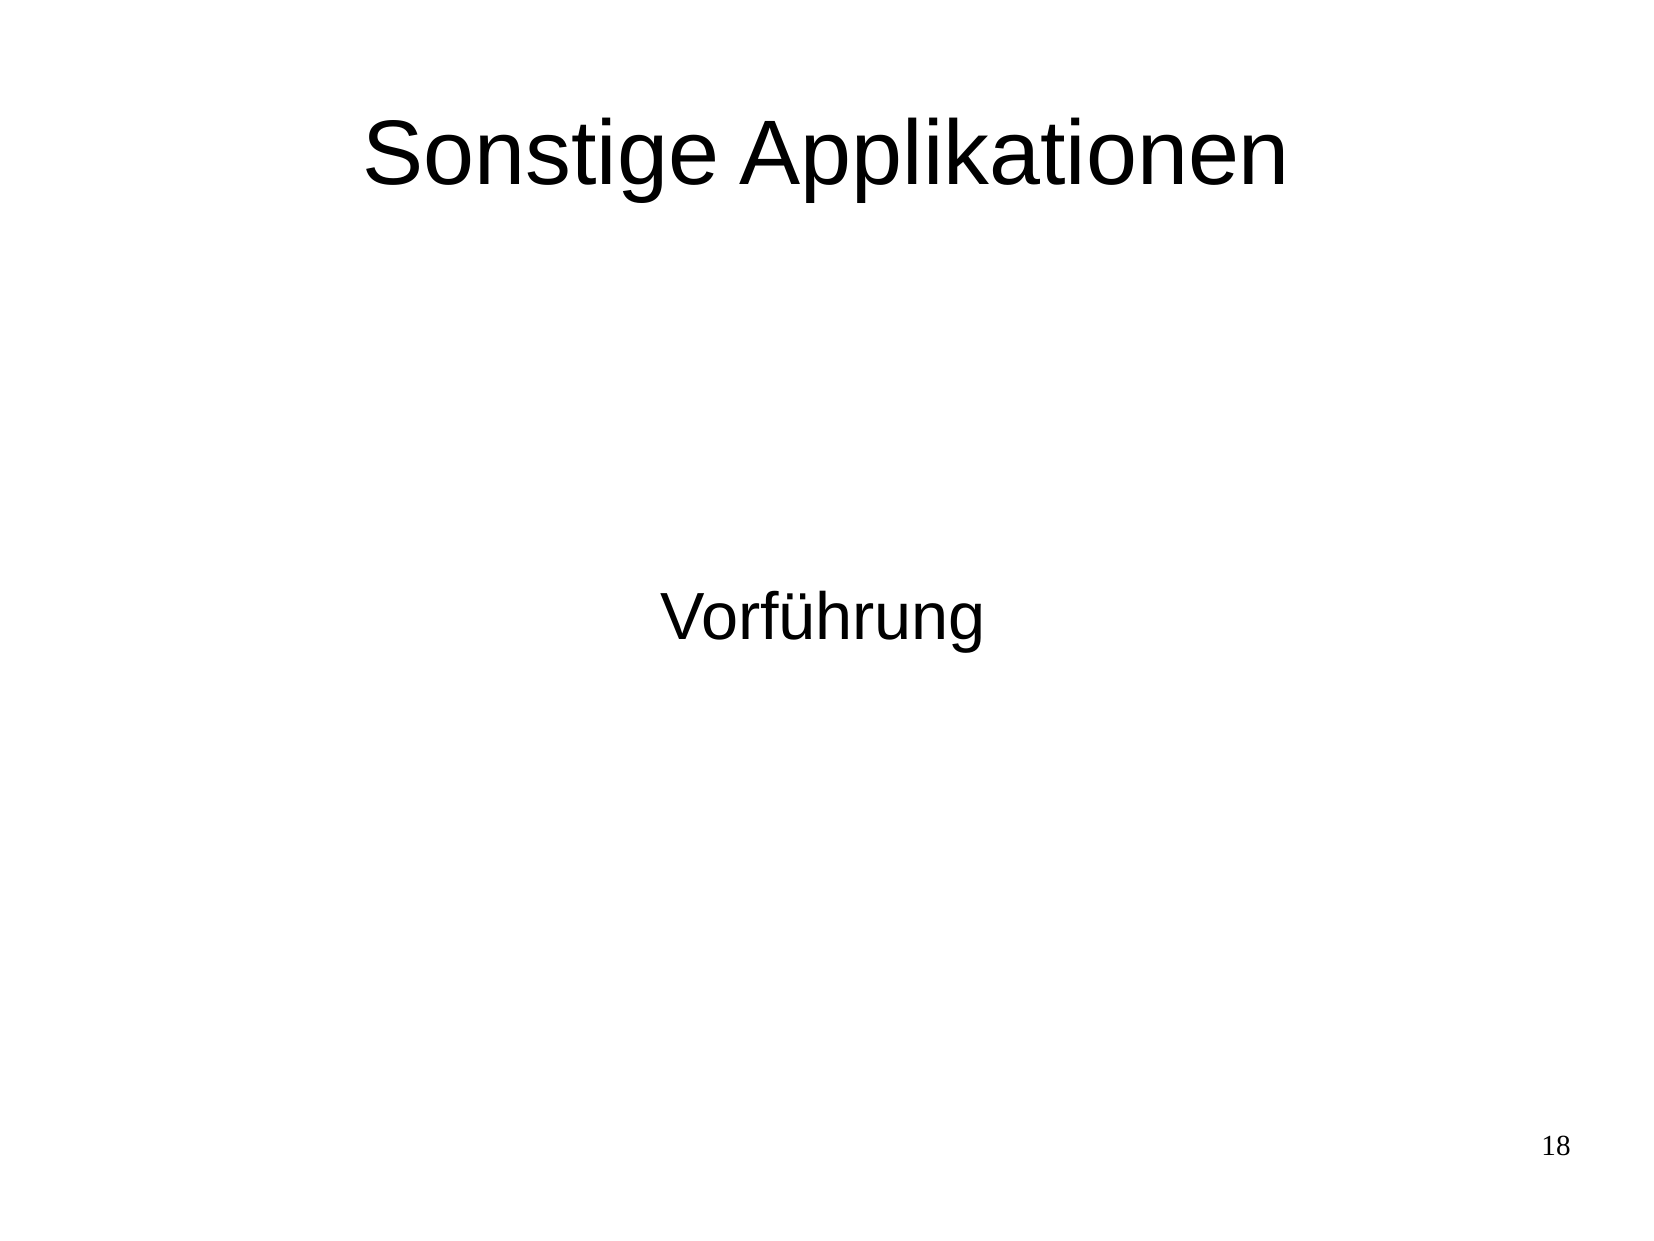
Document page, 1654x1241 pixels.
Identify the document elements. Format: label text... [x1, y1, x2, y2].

title Sonstige Applikationen [82, 49, 1571, 257]
list Vorführung [660, 579, 994, 661]
